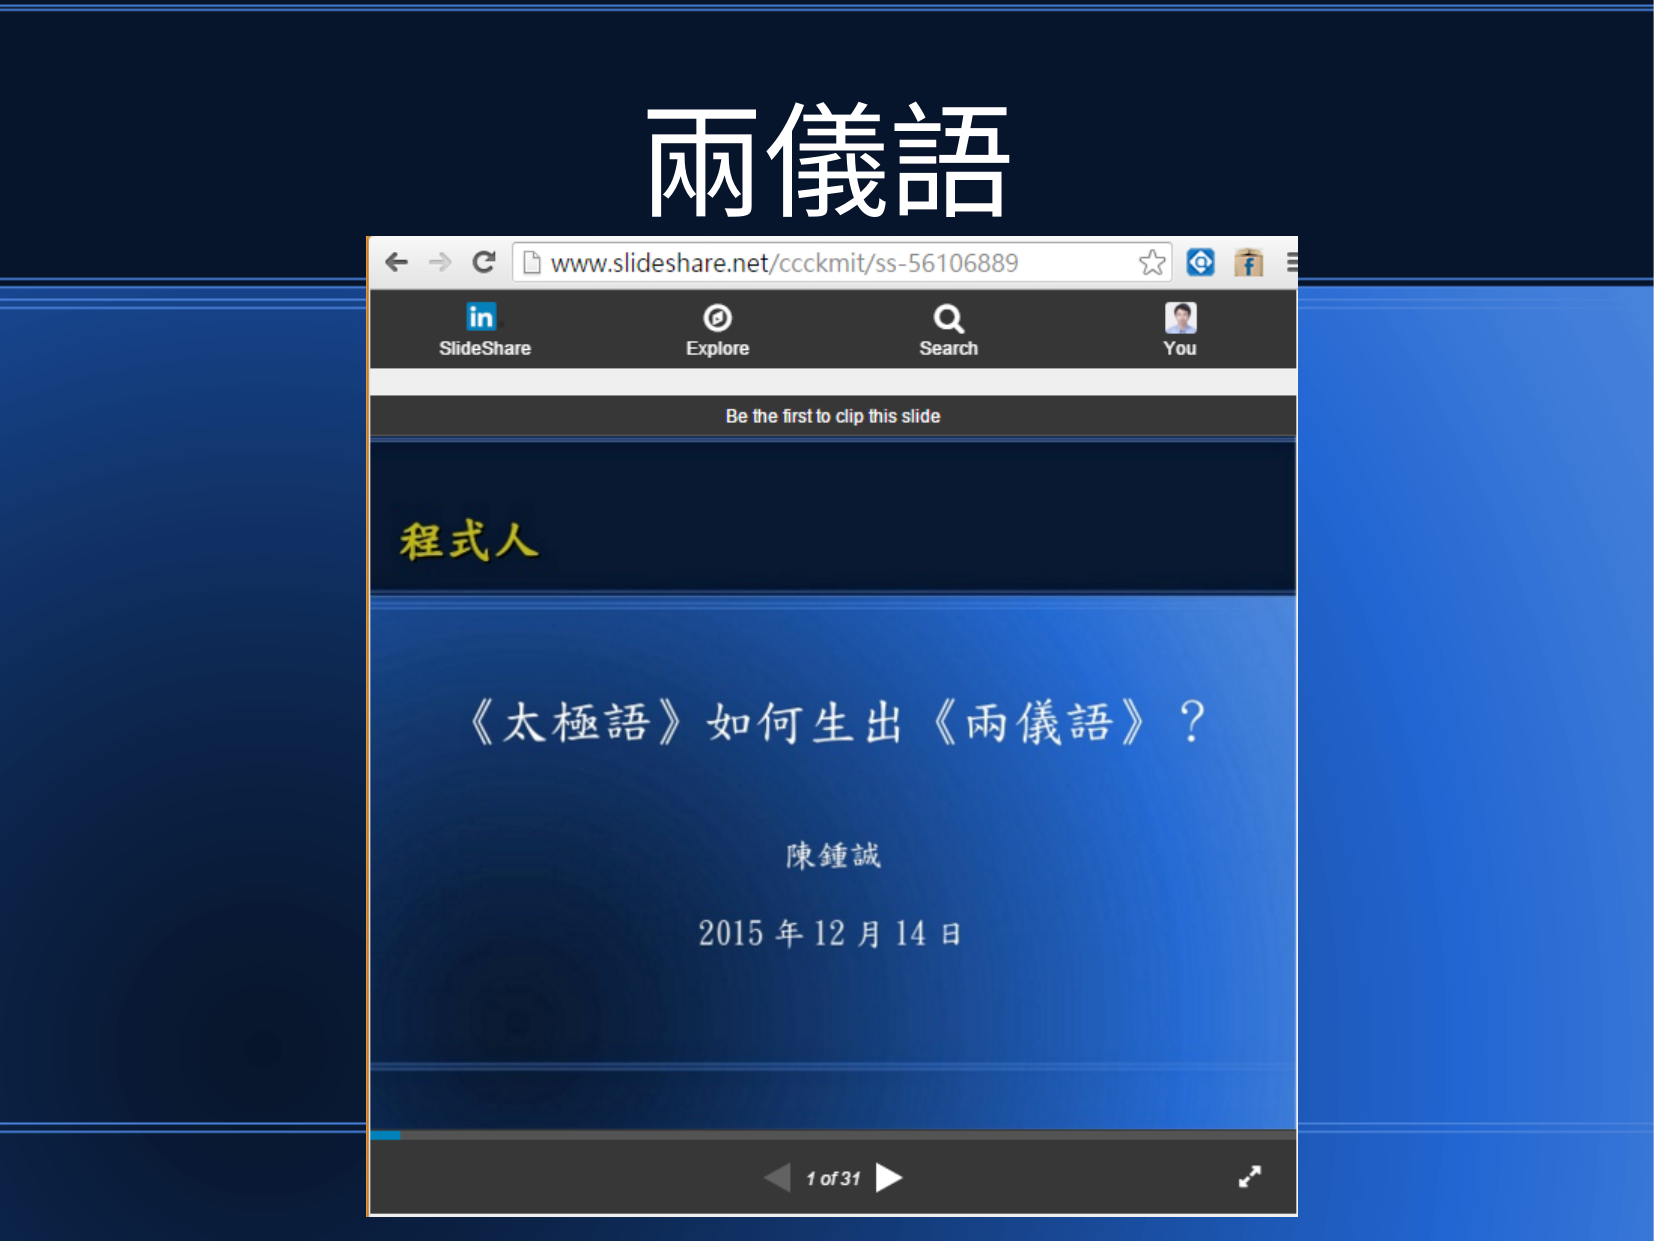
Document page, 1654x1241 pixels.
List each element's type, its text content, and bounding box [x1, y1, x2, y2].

picture [0, 0, 1654, 1241]
title 兩儀語 [82, 49, 1571, 257]
